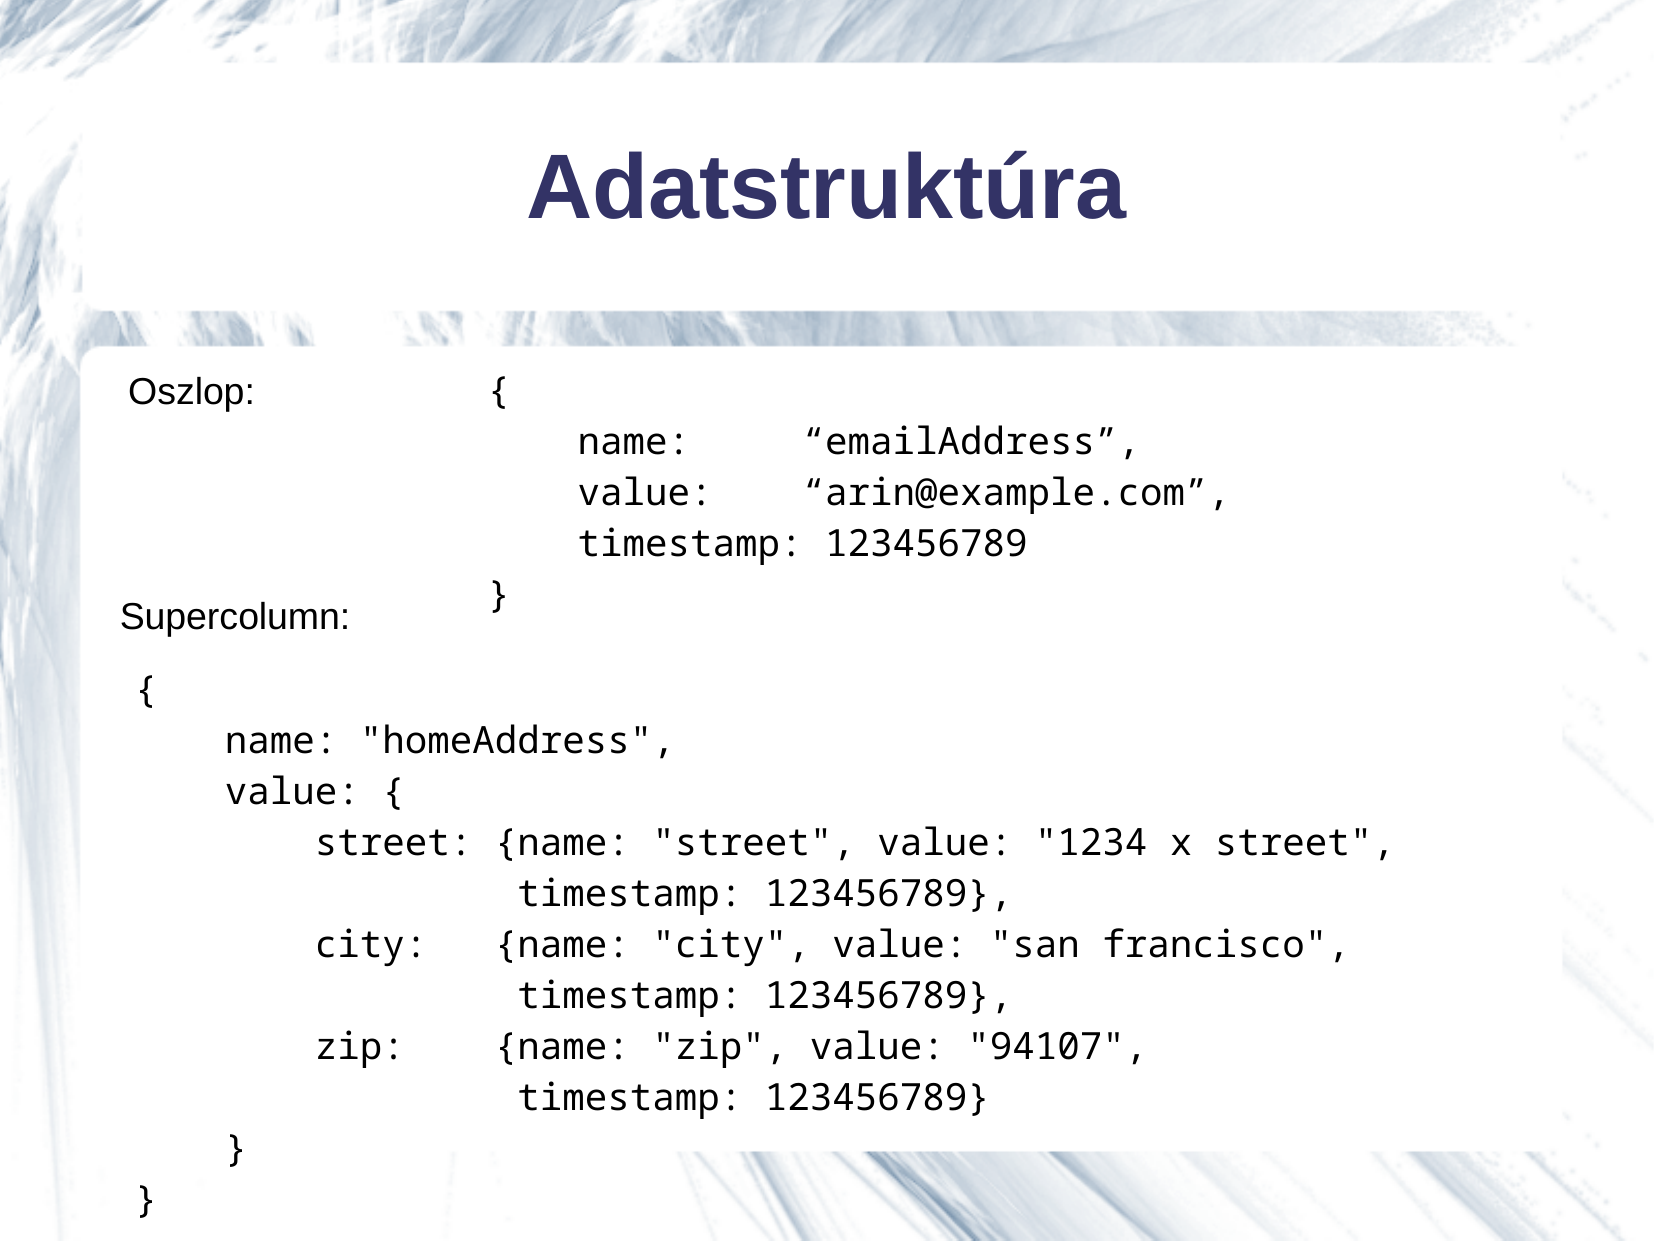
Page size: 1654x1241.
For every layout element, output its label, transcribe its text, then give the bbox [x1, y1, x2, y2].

text_box Oszlop: [113, 363, 271, 421]
title Adatstruktúra [82, 73, 1571, 302]
picture [0, 0, 1654, 1241]
text_box { name: "homeAddress", value: { street: {name: "street", value: "1234 x street", timestamp: 123456789}, city: {name: "city", value: "san francisco", timestamp: 123456789}, zip: {name: "zip", value: "94107", timestamp: 123456789} } } [120, 654, 1410, 1141]
text_box { name: “emailAddress”, value: “arin@example.com”, timestamp: 123456789 } [472, 356, 1246, 586]
text_box Supercolumn: [105, 588, 366, 646]
